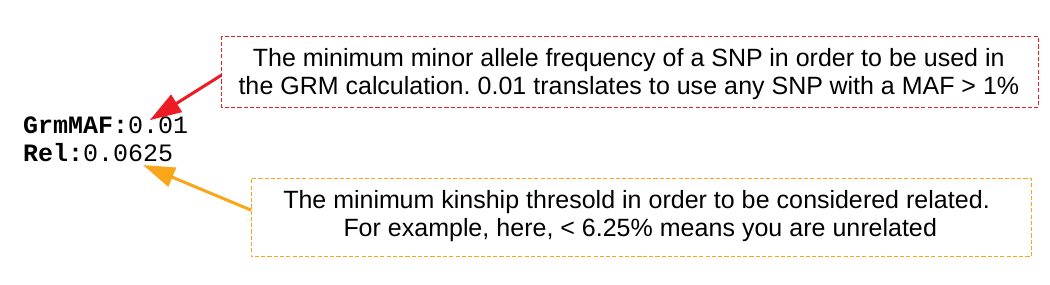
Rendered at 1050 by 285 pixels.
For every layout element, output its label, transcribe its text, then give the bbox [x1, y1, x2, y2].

text_box The minimum minor allele frequency of a SNP in order to be used in the GRM calculation. 0.01 translates to use any SNP with a MAF > 1% [221, 36, 1039, 108]
text_box The minimum kinship thresold in order to be considered related. For example, here, < 6.25% means you are unrelated [251, 178, 1032, 257]
text_box GrmMAF:0.01 Rel:0.0625 [8, 105, 924, 185]
